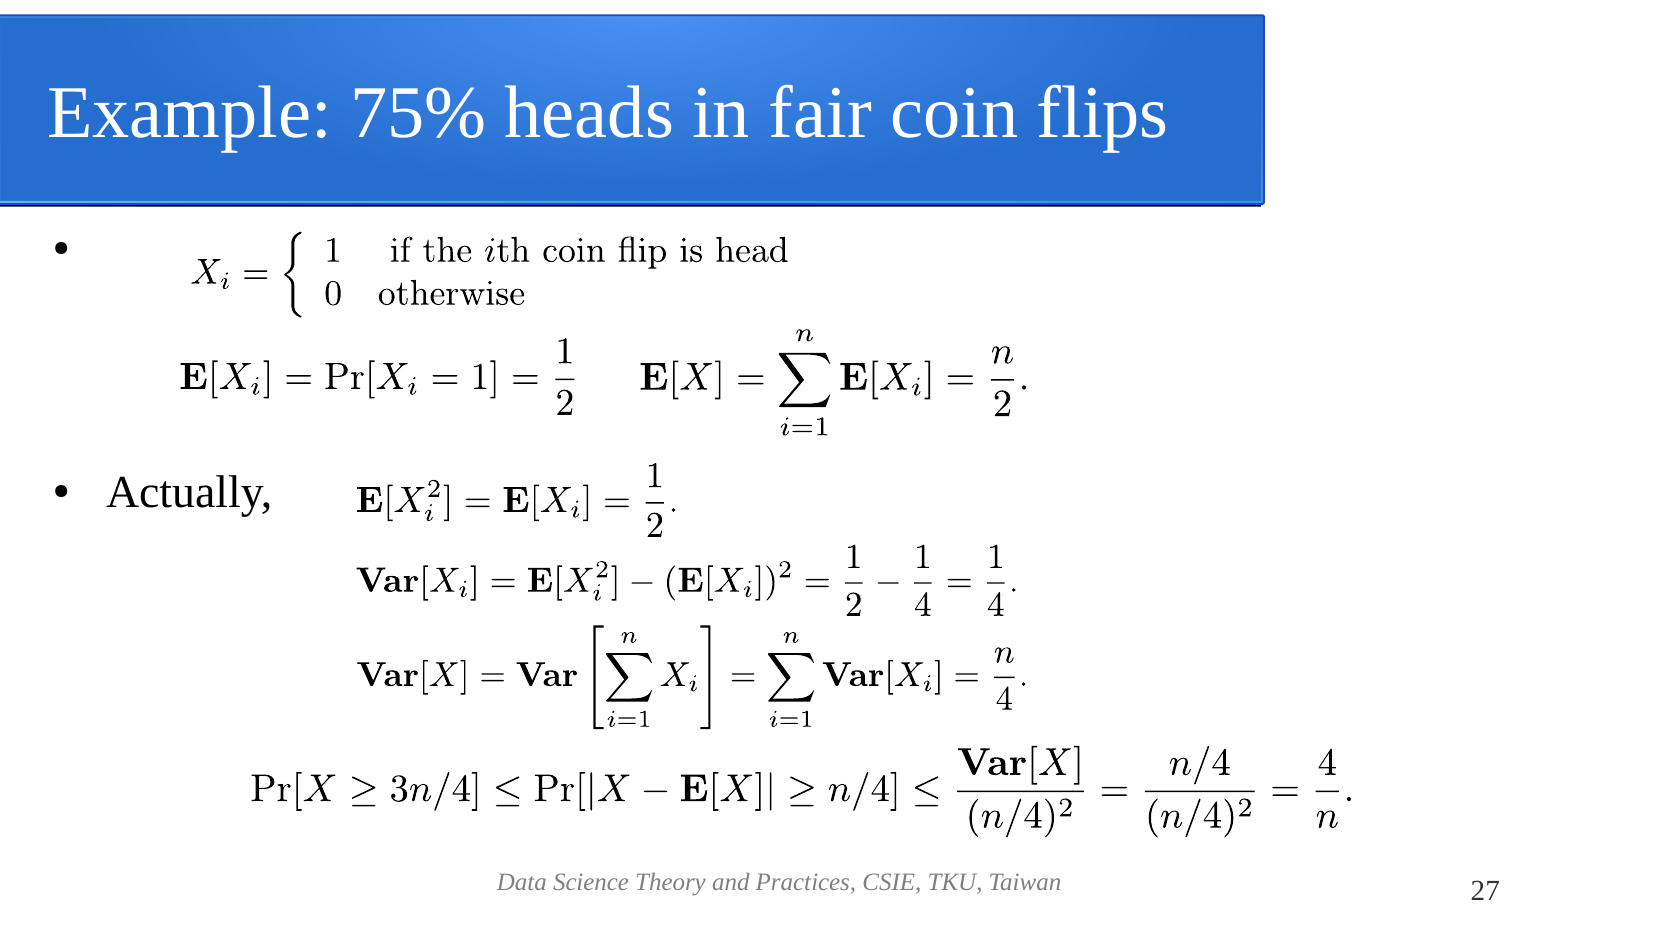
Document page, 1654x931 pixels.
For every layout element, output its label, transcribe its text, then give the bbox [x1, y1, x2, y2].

picture [177, 336, 576, 417]
picture [248, 744, 1353, 839]
picture [354, 461, 677, 539]
picture [637, 327, 1028, 438]
title Example: 75% heads in fair coin flips [47, 35, 1199, 189]
picture [355, 624, 1027, 731]
list Actually, [35, 224, 1524, 764]
picture [188, 230, 789, 319]
picture [354, 543, 1017, 618]
